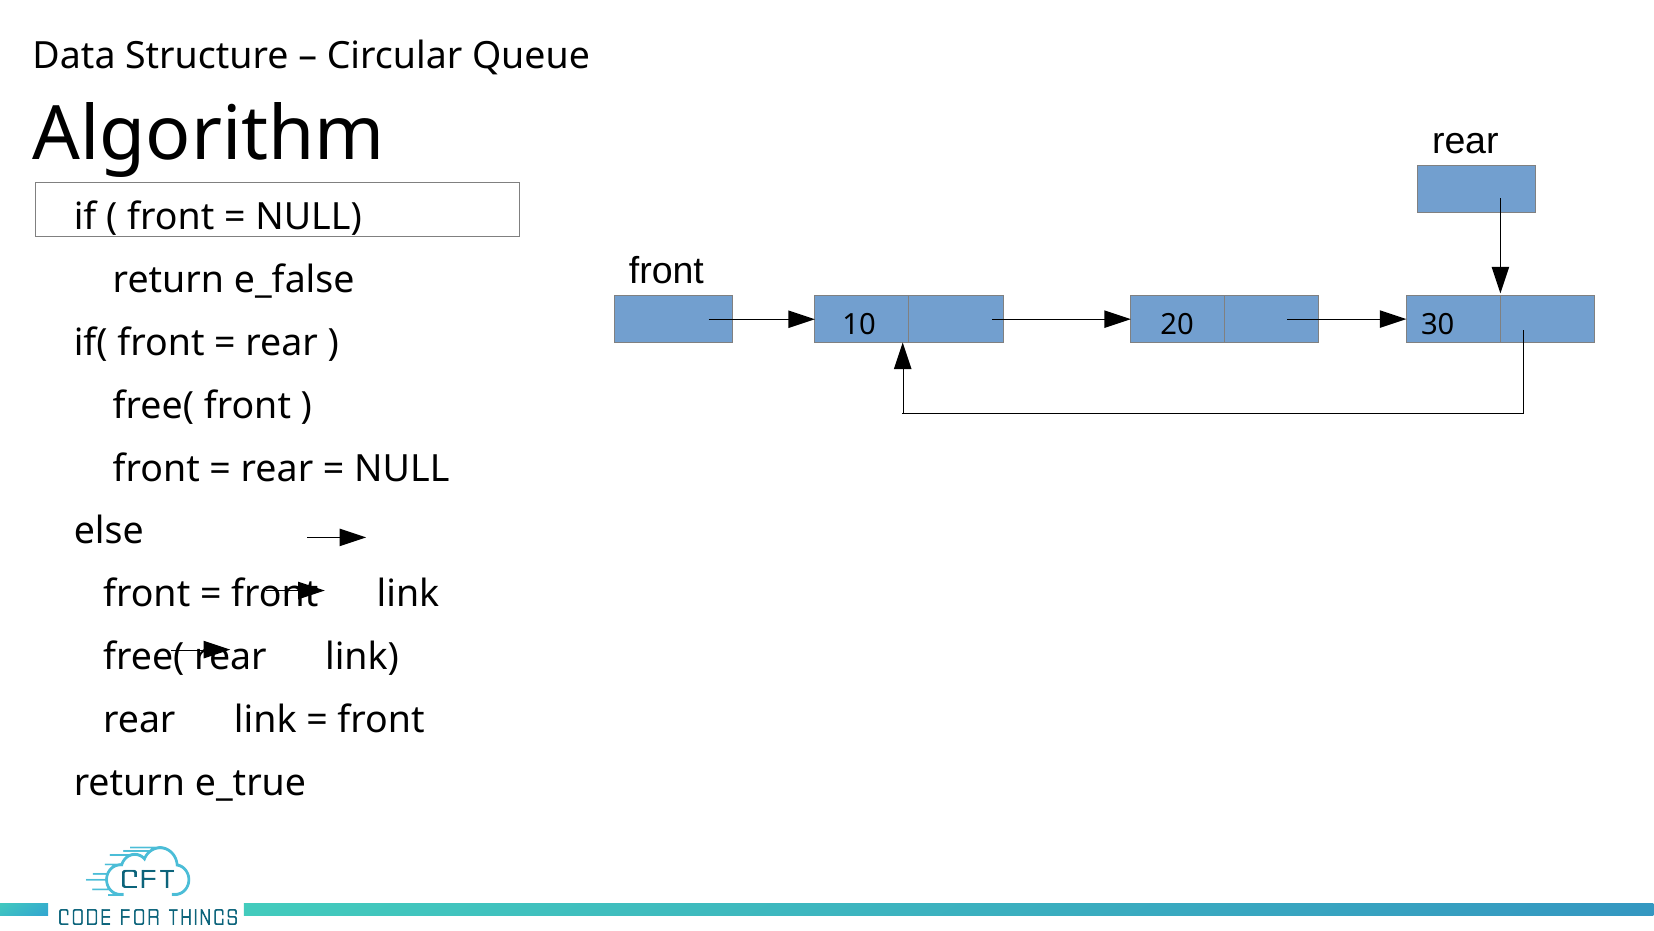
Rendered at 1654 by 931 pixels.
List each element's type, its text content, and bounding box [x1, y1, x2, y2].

text_box [1228, 295, 1319, 343]
text_box [1488, 295, 1595, 343]
text_box rear [1417, 112, 1533, 170]
text_box [1130, 295, 1145, 343]
text_box 30 [1406, 295, 1488, 345]
text_box 20 [1145, 295, 1228, 345]
text_box if ( front = NULL) return e_false if( front = rear ) free( front ) front = rear = NULL else front = front link free( rear link) rear link = front return e_true [0, 182, 727, 851]
text_box [1417, 165, 1536, 213]
title Data Structure – Circular Queue Algorithm [32, 11, 1524, 199]
text_box front [614, 242, 730, 300]
picture [59, 851, 237, 925]
text_box 10 [827, 295, 910, 345]
text_box [814, 295, 827, 343]
text_box [614, 295, 733, 343]
text_box [910, 295, 1004, 343]
